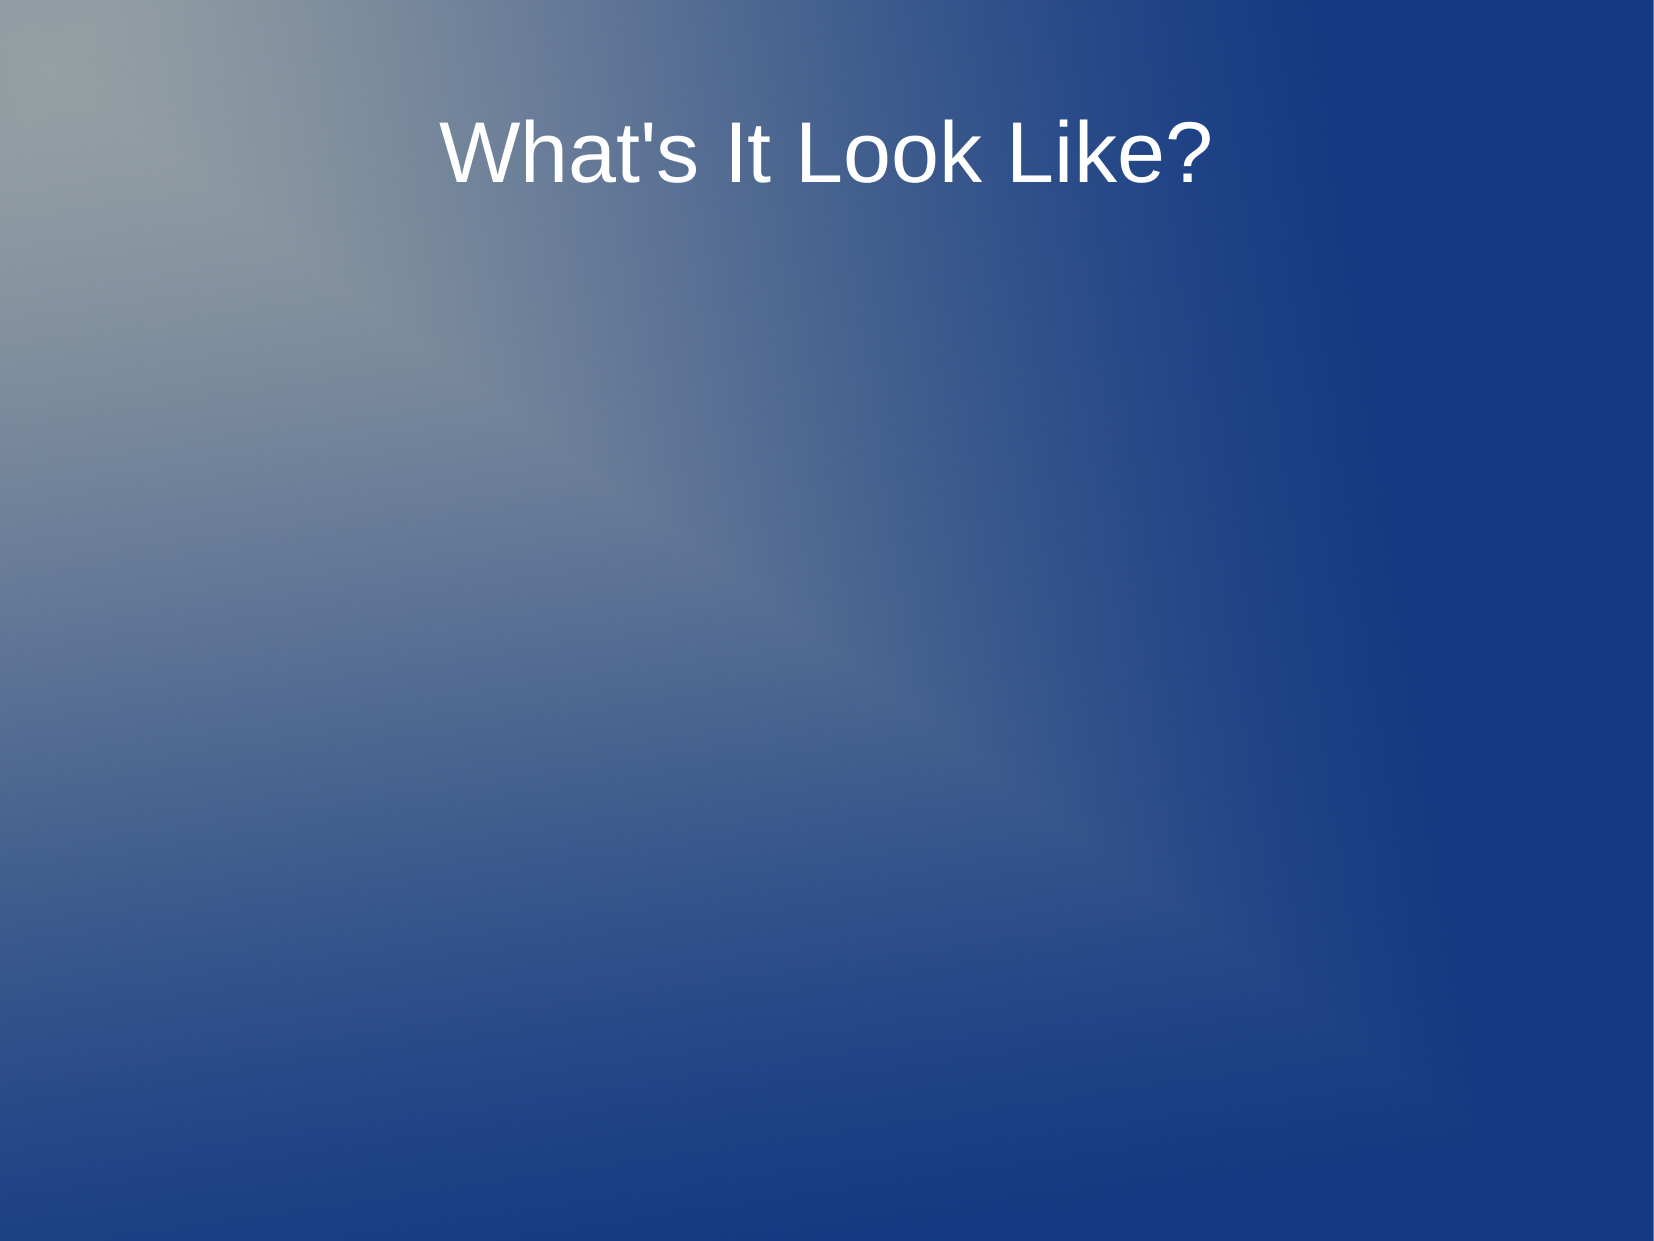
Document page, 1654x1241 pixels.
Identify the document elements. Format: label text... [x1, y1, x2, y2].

picture [0, 0, 1654, 1241]
title What's It Look Like? [82, 49, 1571, 257]
